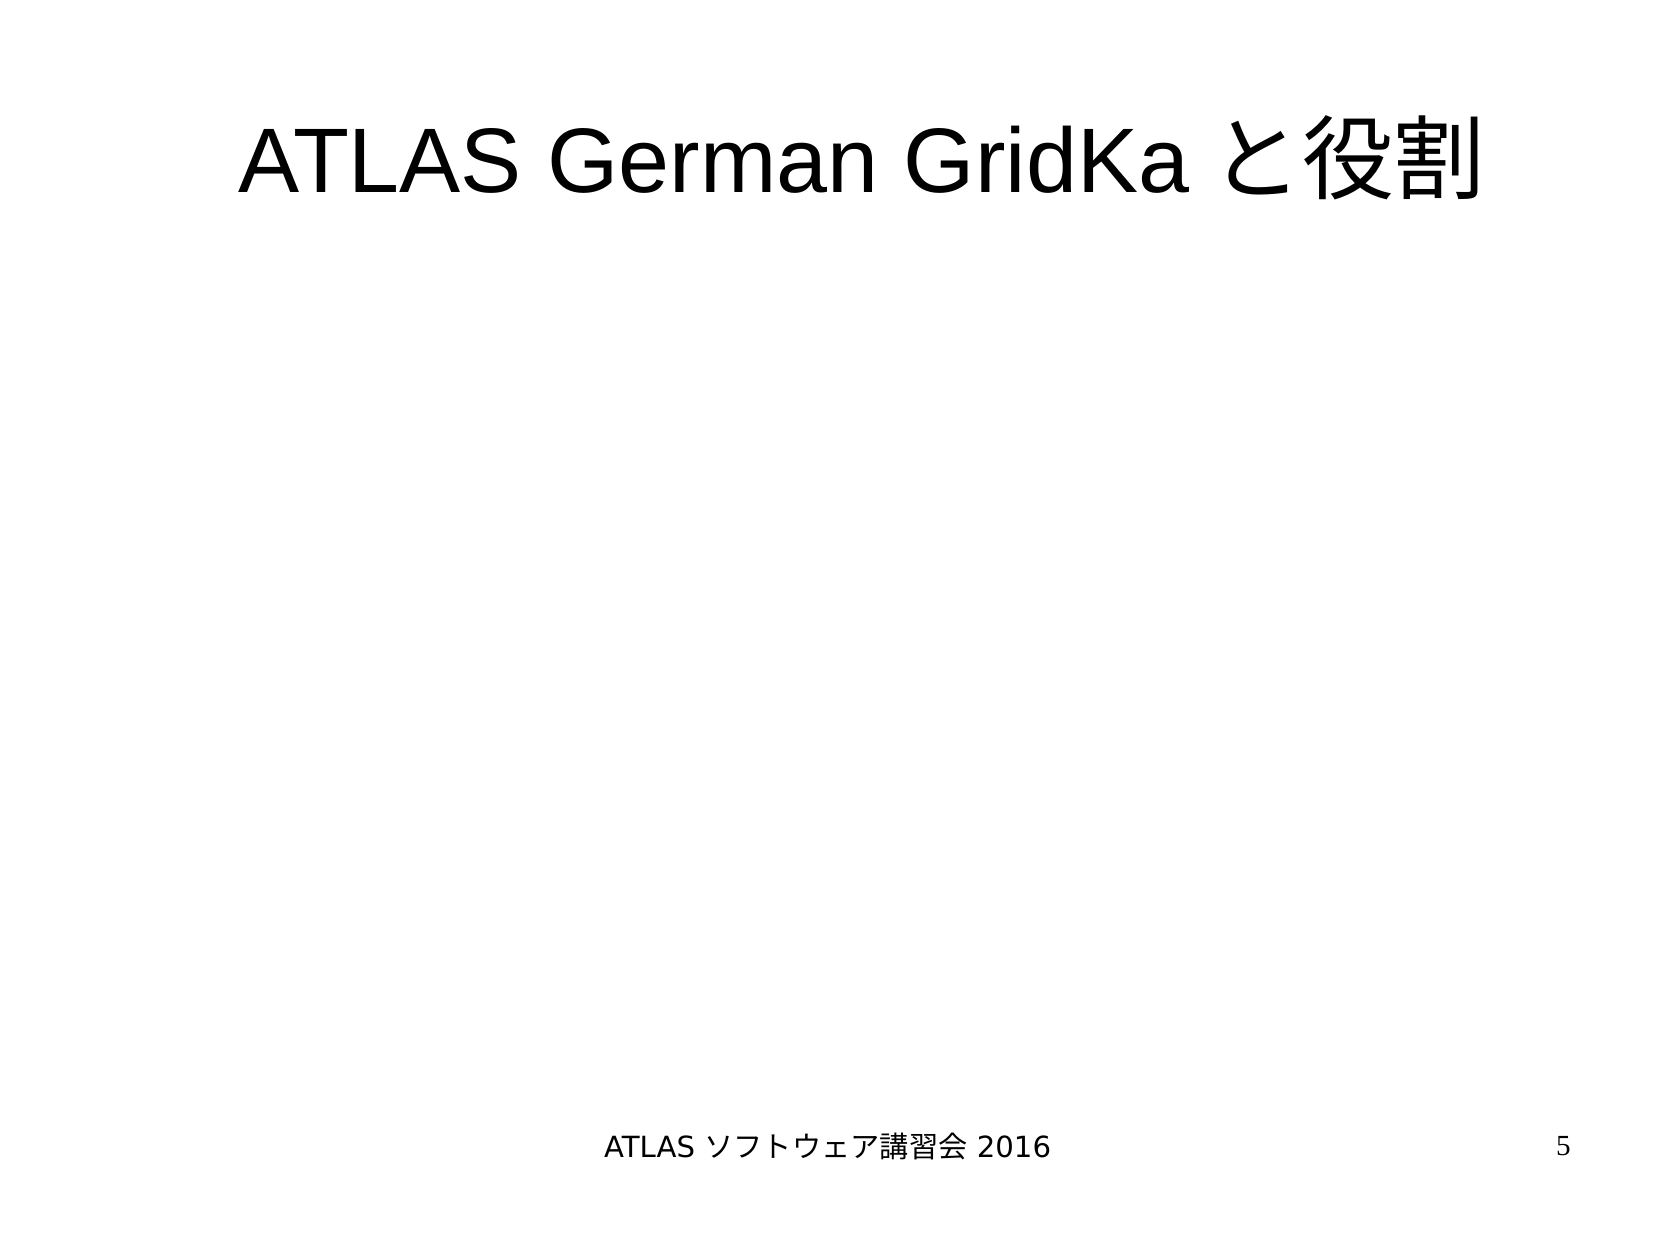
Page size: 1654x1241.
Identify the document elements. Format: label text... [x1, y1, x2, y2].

title ATLAS German GridKaと役割 [82, 49, 1571, 257]
